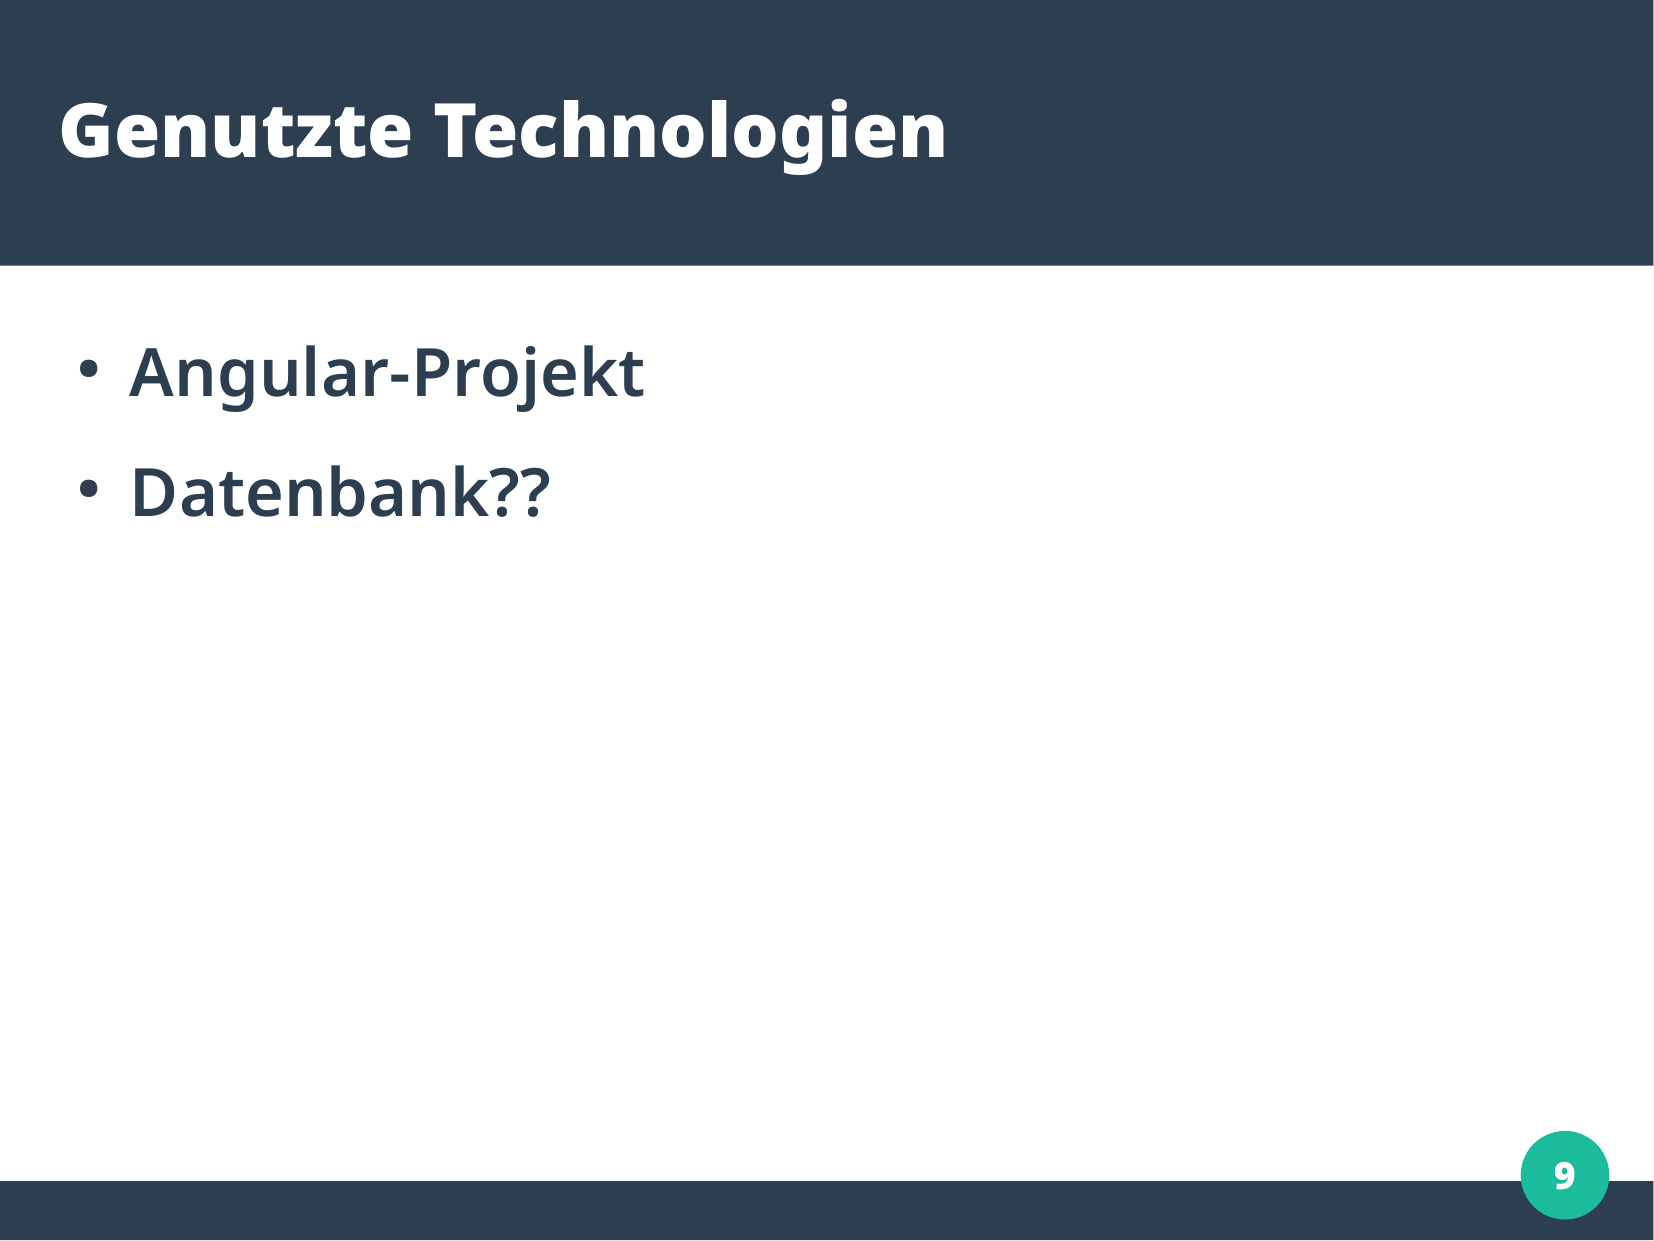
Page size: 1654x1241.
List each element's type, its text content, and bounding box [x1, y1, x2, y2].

list Angular-Projekt Datenbank?? [59, 324, 1595, 1152]
title Genutzte Technologien [59, 49, 1595, 207]
